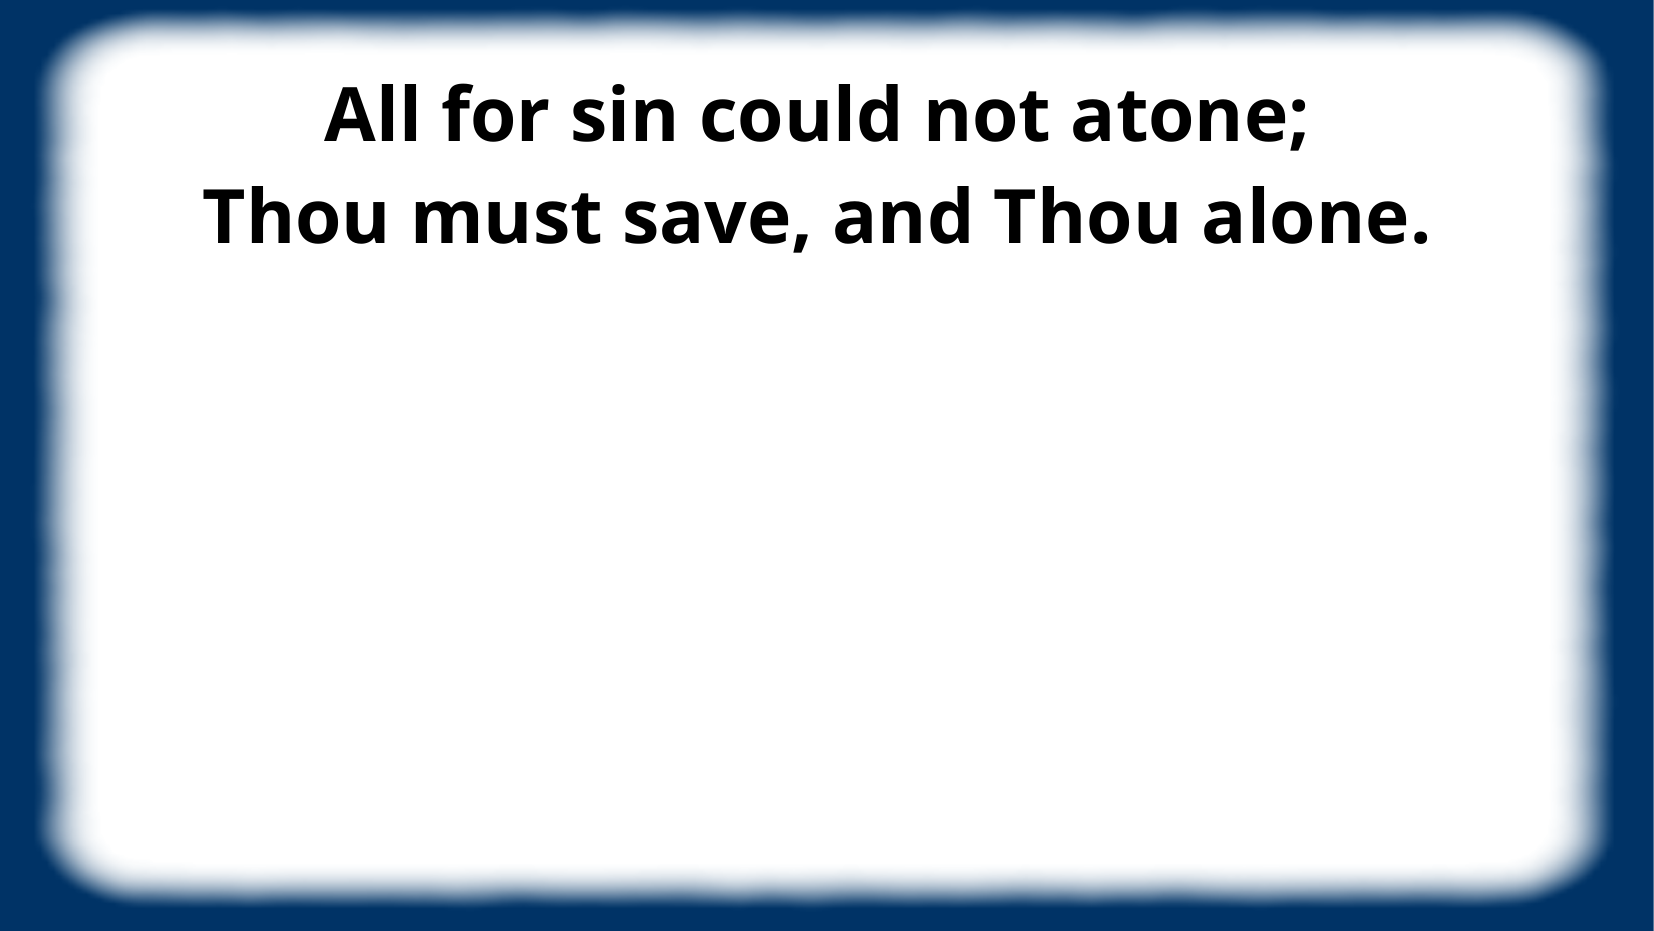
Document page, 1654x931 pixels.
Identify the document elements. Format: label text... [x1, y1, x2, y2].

text_box All for sin could not atone; Thou must save, and Thou alone. [90, 53, 1546, 286]
picture [0, 0, 1654, 931]
